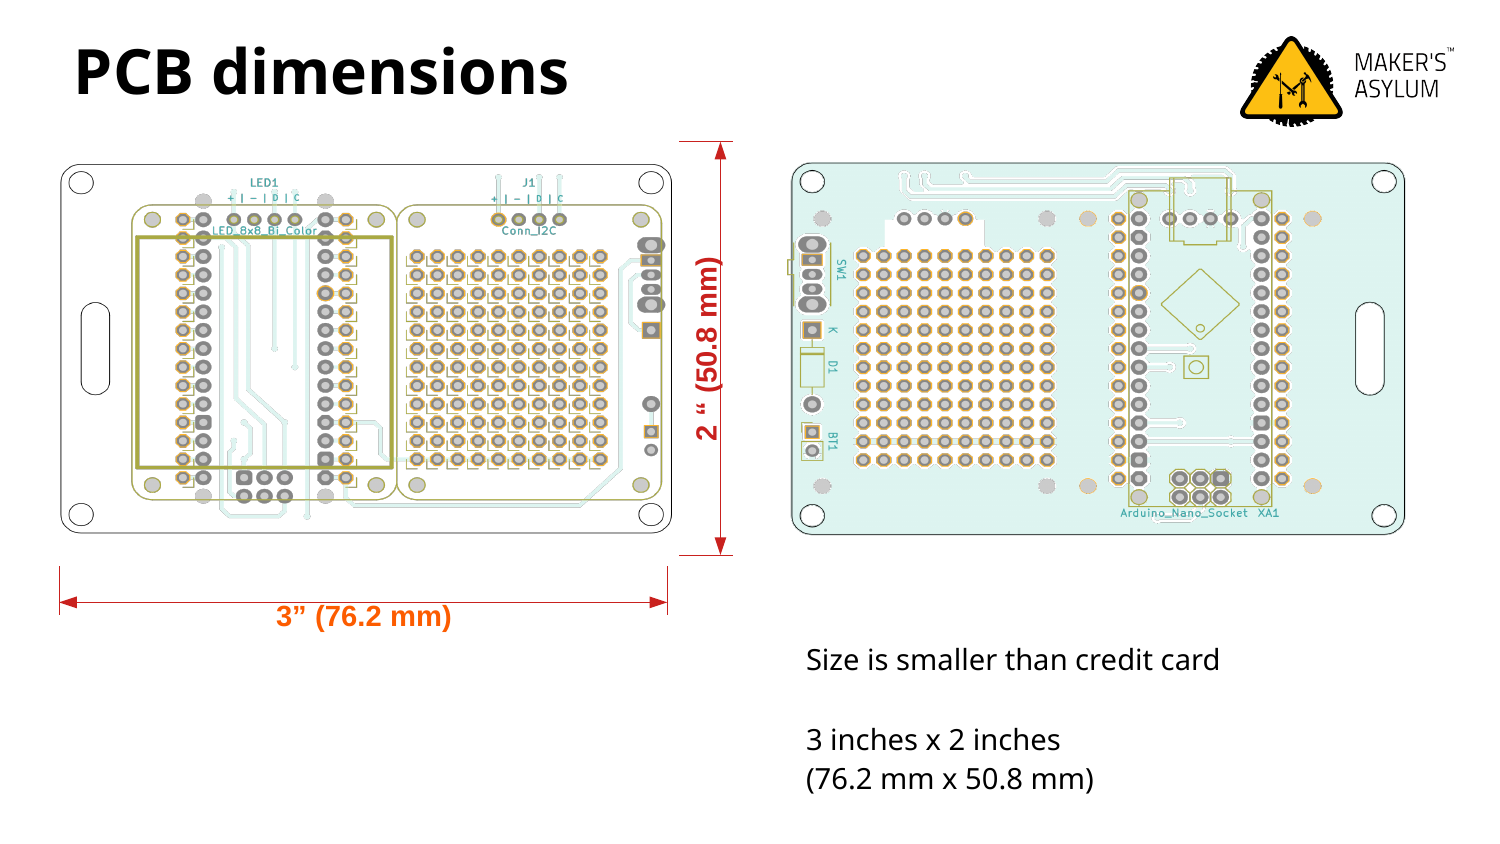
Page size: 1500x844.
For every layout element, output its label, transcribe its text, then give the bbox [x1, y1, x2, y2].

picture [59, 141, 685, 556]
text_box PCB dimensions [58, 11, 822, 127]
text_box Size is smaller than credit card 3 inches x 2 inches (76.2 mm x 50.8 mm) [791, 631, 1300, 787]
picture [785, 141, 1406, 556]
picture [1240, 36, 1454, 128]
